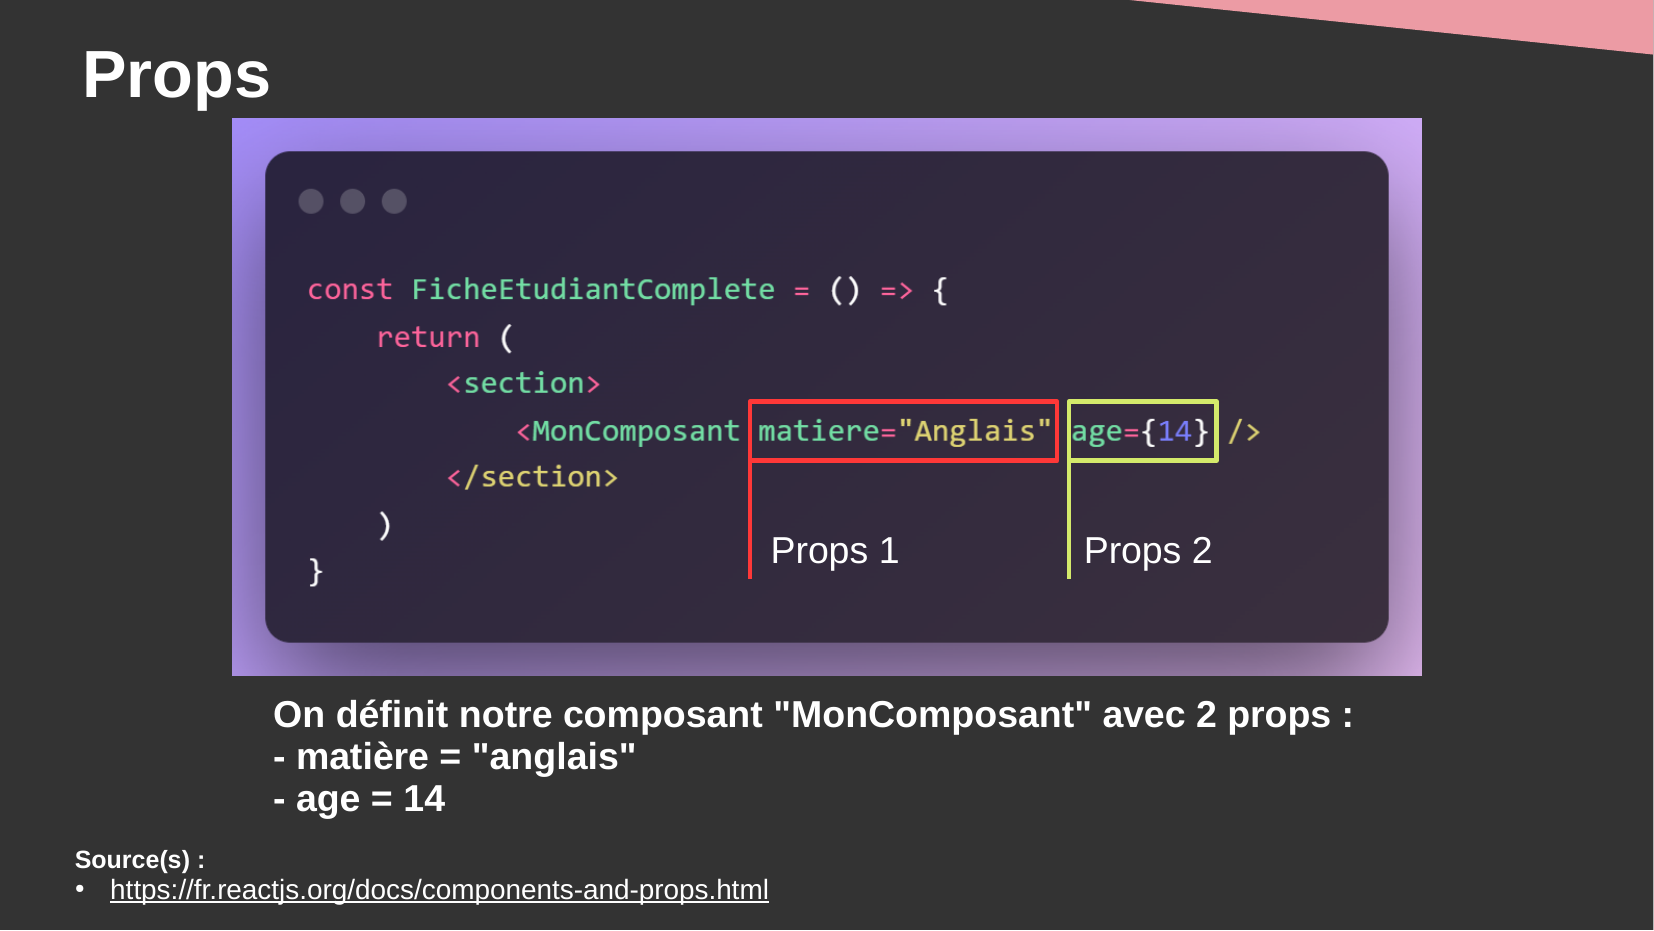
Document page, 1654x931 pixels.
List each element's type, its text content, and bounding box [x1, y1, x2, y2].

text_box Source(s) : https://fr.reactjs.org/docs/components-and-props.html [59, 838, 1546, 924]
text_box Props 2 [1068, 521, 1235, 579]
text_box On définit notre composant "MonComposant" avec 2 props : - matière = "anglais" - age = 14 [258, 685, 1396, 869]
title Props [82, 37, 497, 114]
text_box [1129, 0, 1654, 55]
picture [232, 118, 1422, 676]
text_box Props 1 [755, 521, 922, 579]
